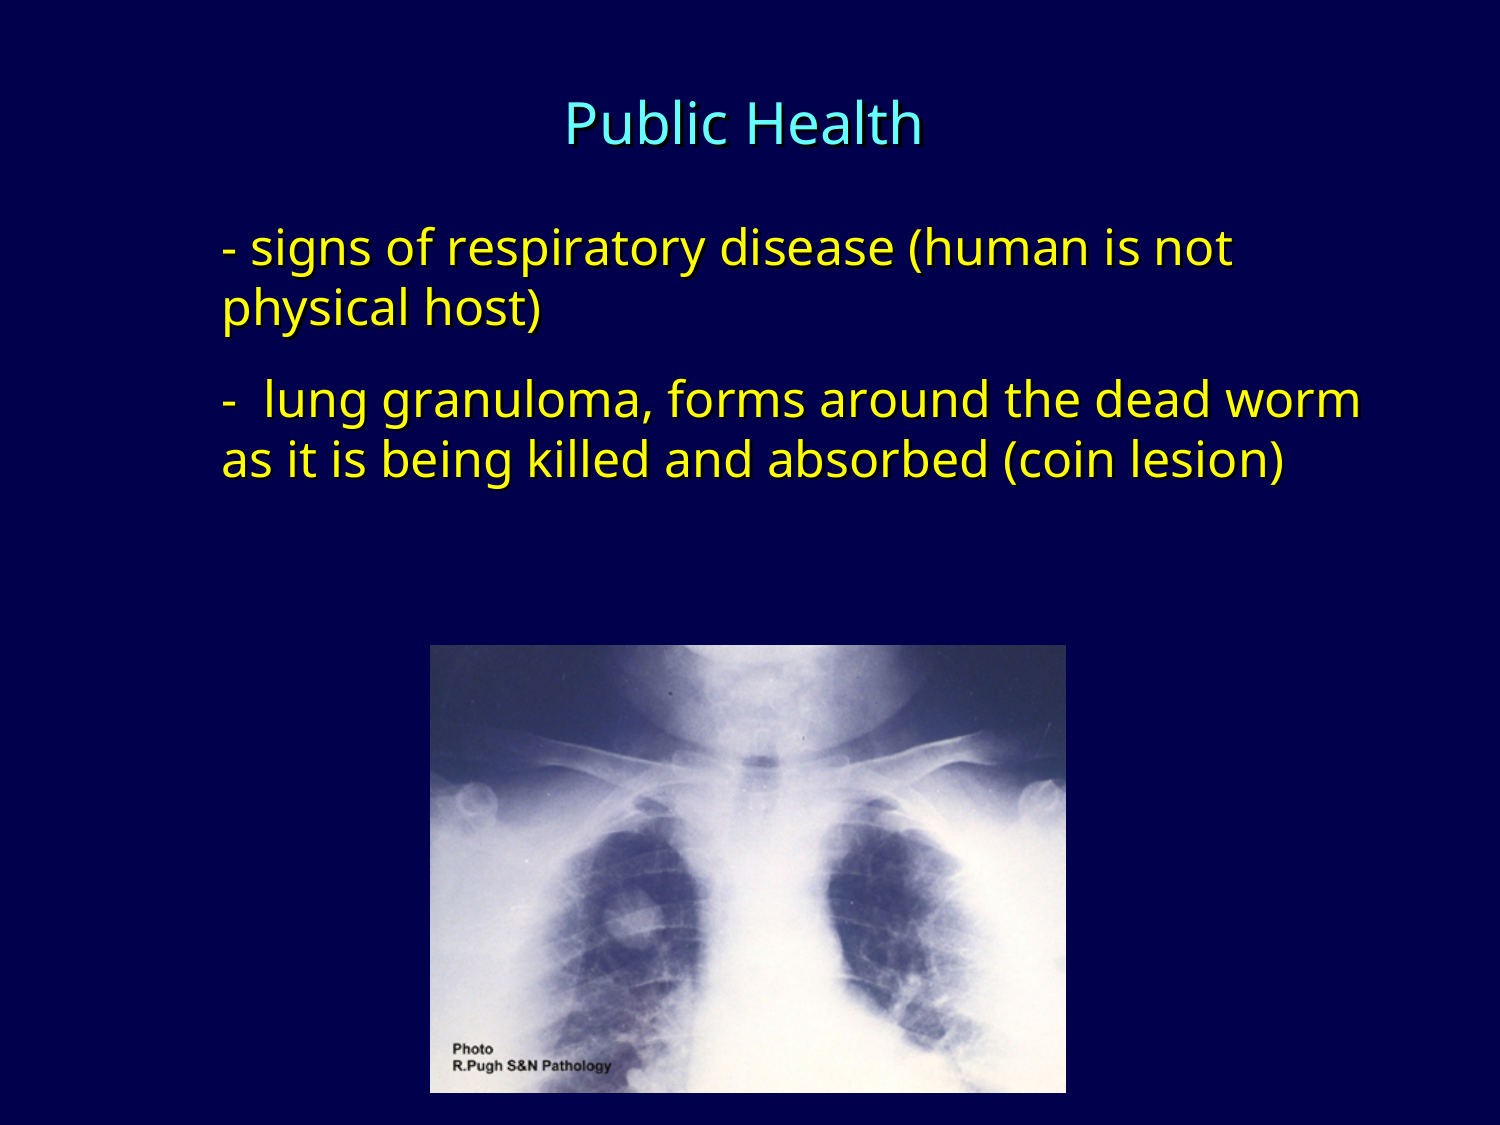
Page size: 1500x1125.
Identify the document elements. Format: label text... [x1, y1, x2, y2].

picture [430, 645, 1066, 1093]
text_box - signs of respiratory disease (human is not physical host) - lung granuloma, forms around the dead worm as it is being killed and absorbed (coin lesion) [206, 208, 1424, 495]
text_box Public Health [549, 78, 963, 164]
